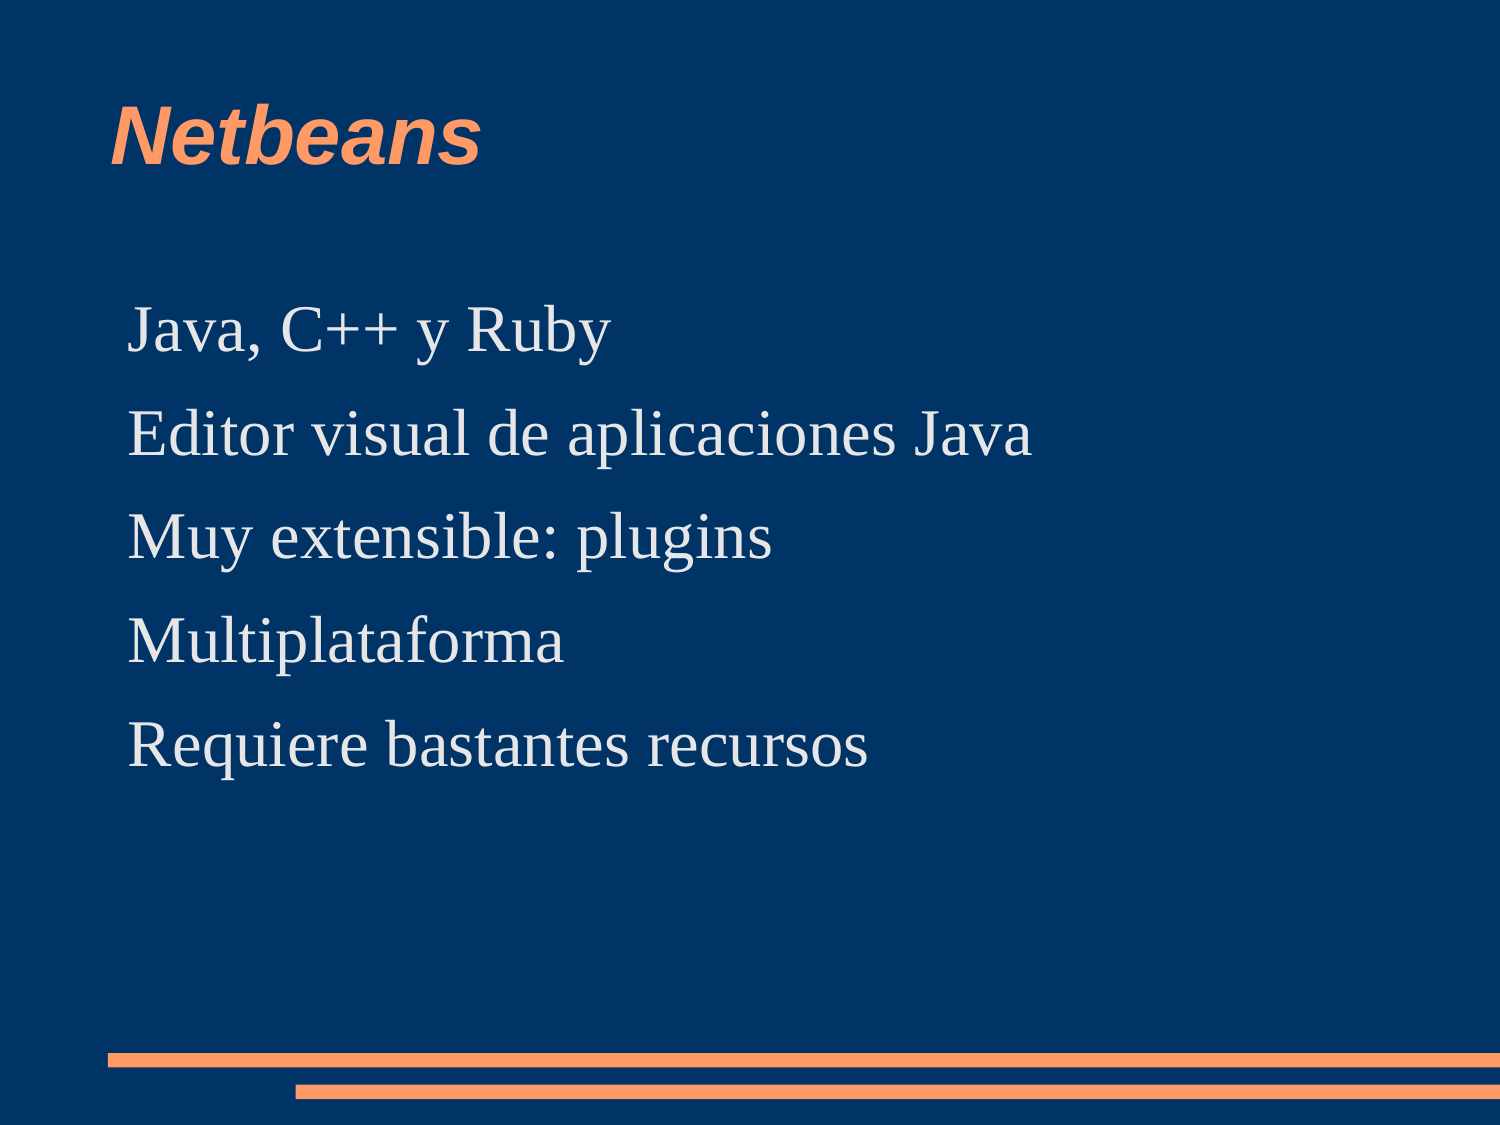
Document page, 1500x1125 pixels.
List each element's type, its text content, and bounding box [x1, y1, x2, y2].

title Netbeans [110, 41, 1392, 230]
list Java, C++ y Ruby Editor visual de aplicaciones Java Muy extensible: plugins Multiplataforma Requiere bastantes recursos [110, 292, 1416, 1027]
